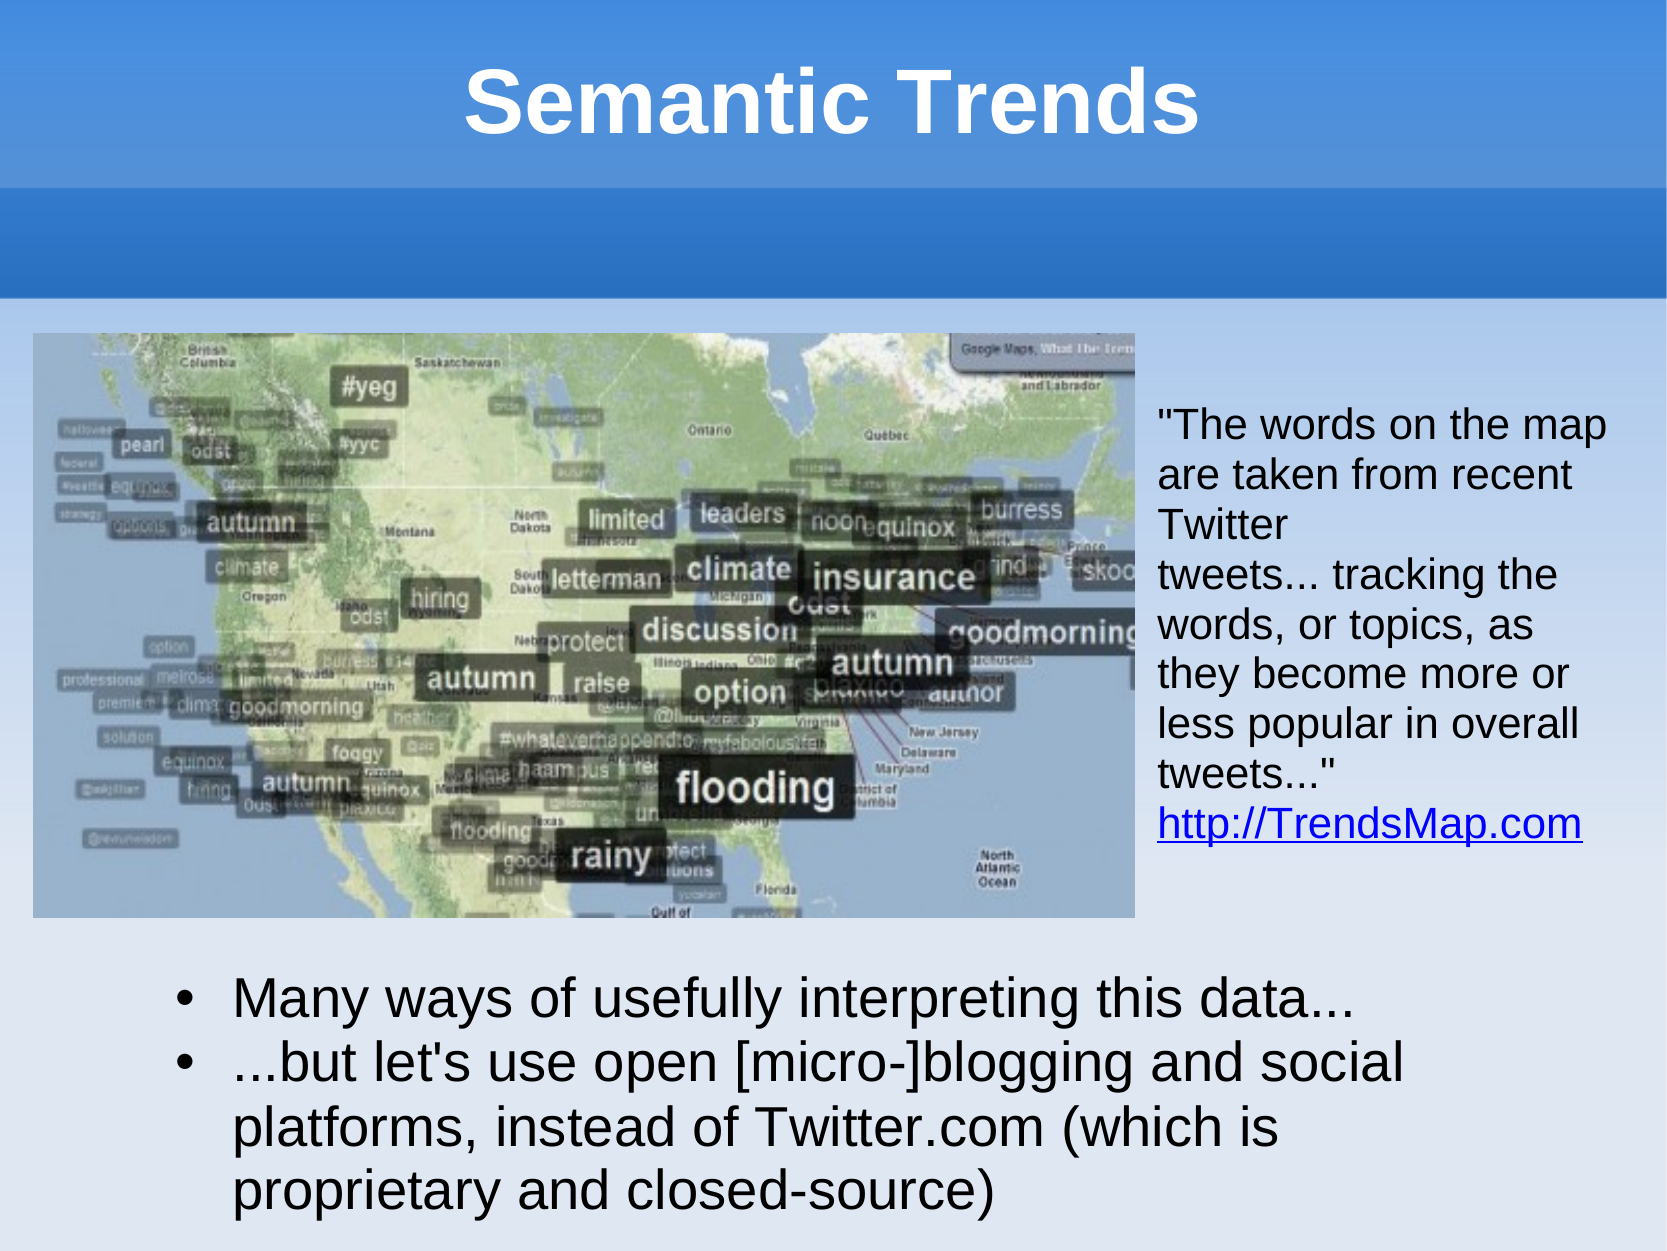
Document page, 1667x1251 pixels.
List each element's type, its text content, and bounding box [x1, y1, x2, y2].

title Semantic Trends [40, 50, 1627, 201]
picture [0, 0, 1667, 1251]
text_box "The words on the map are taken from recent Twitter tweets... tracking the words, or topics, as they become more or less popular in overall tweets..." http://TrendsMap.com [1157, 399, 1628, 849]
text_box Many ways of usefully interpreting this data... ...but let's use open [micro-]blogging and social platforms, instead of Twitter.com (which is proprietary and closed-source) [157, 966, 1522, 1224]
